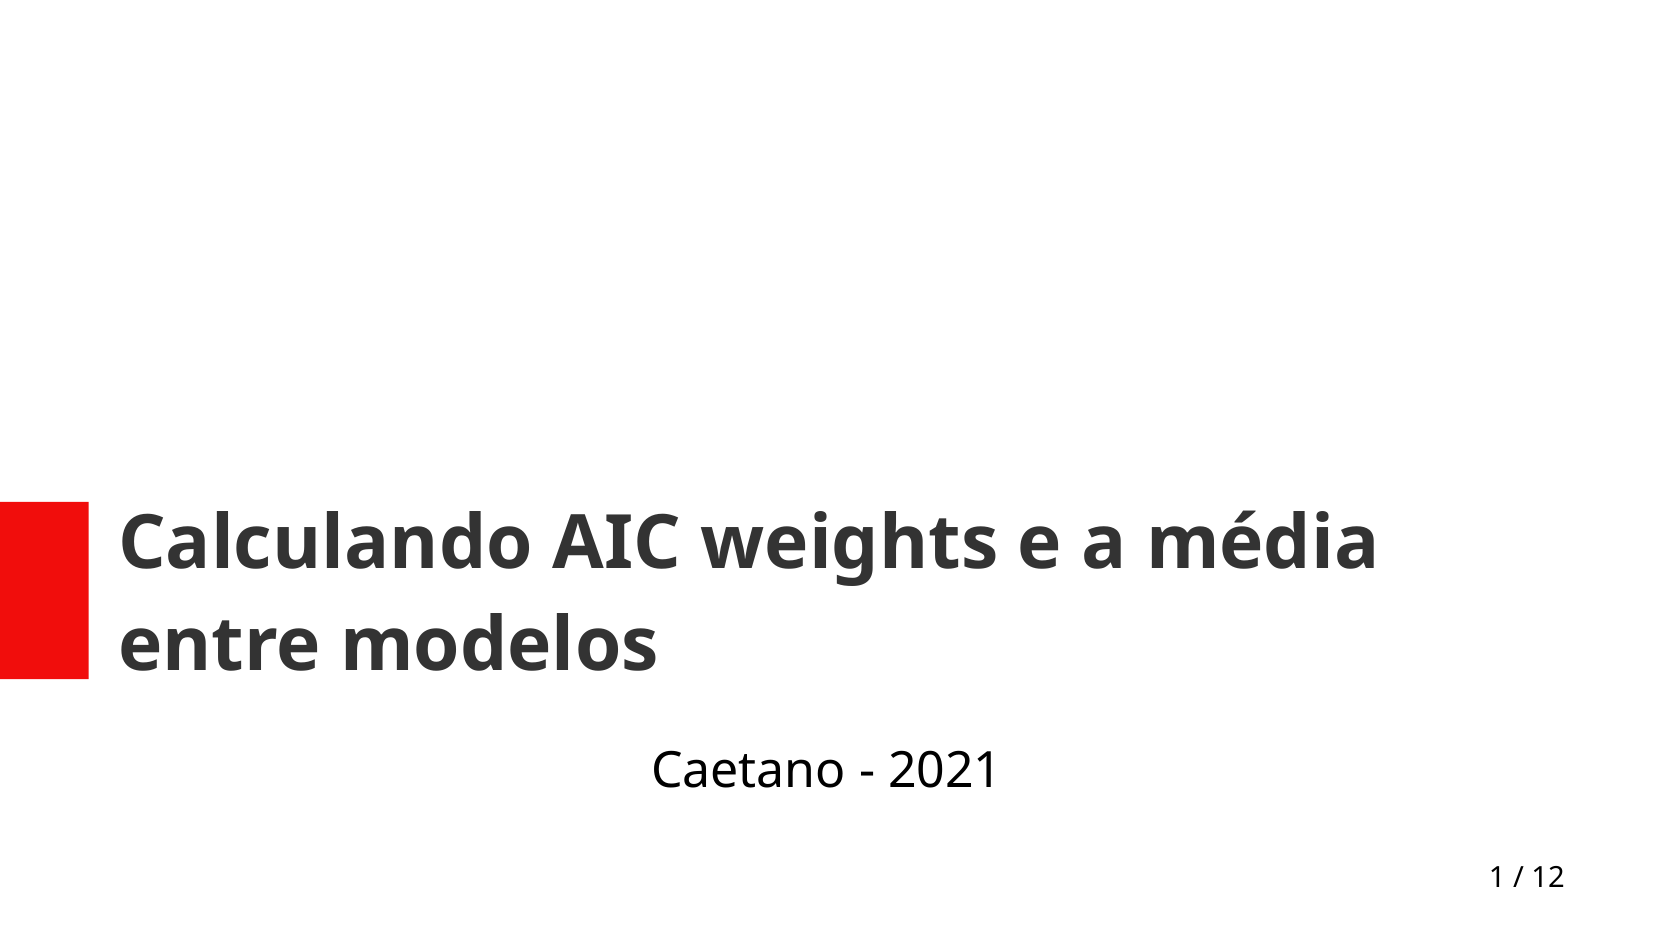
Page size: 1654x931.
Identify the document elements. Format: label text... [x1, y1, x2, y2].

title Calculando AIC weights e a média entre modelos [118, 501, 1536, 680]
subtitle Caetano - 2021 [118, 708, 1536, 827]
